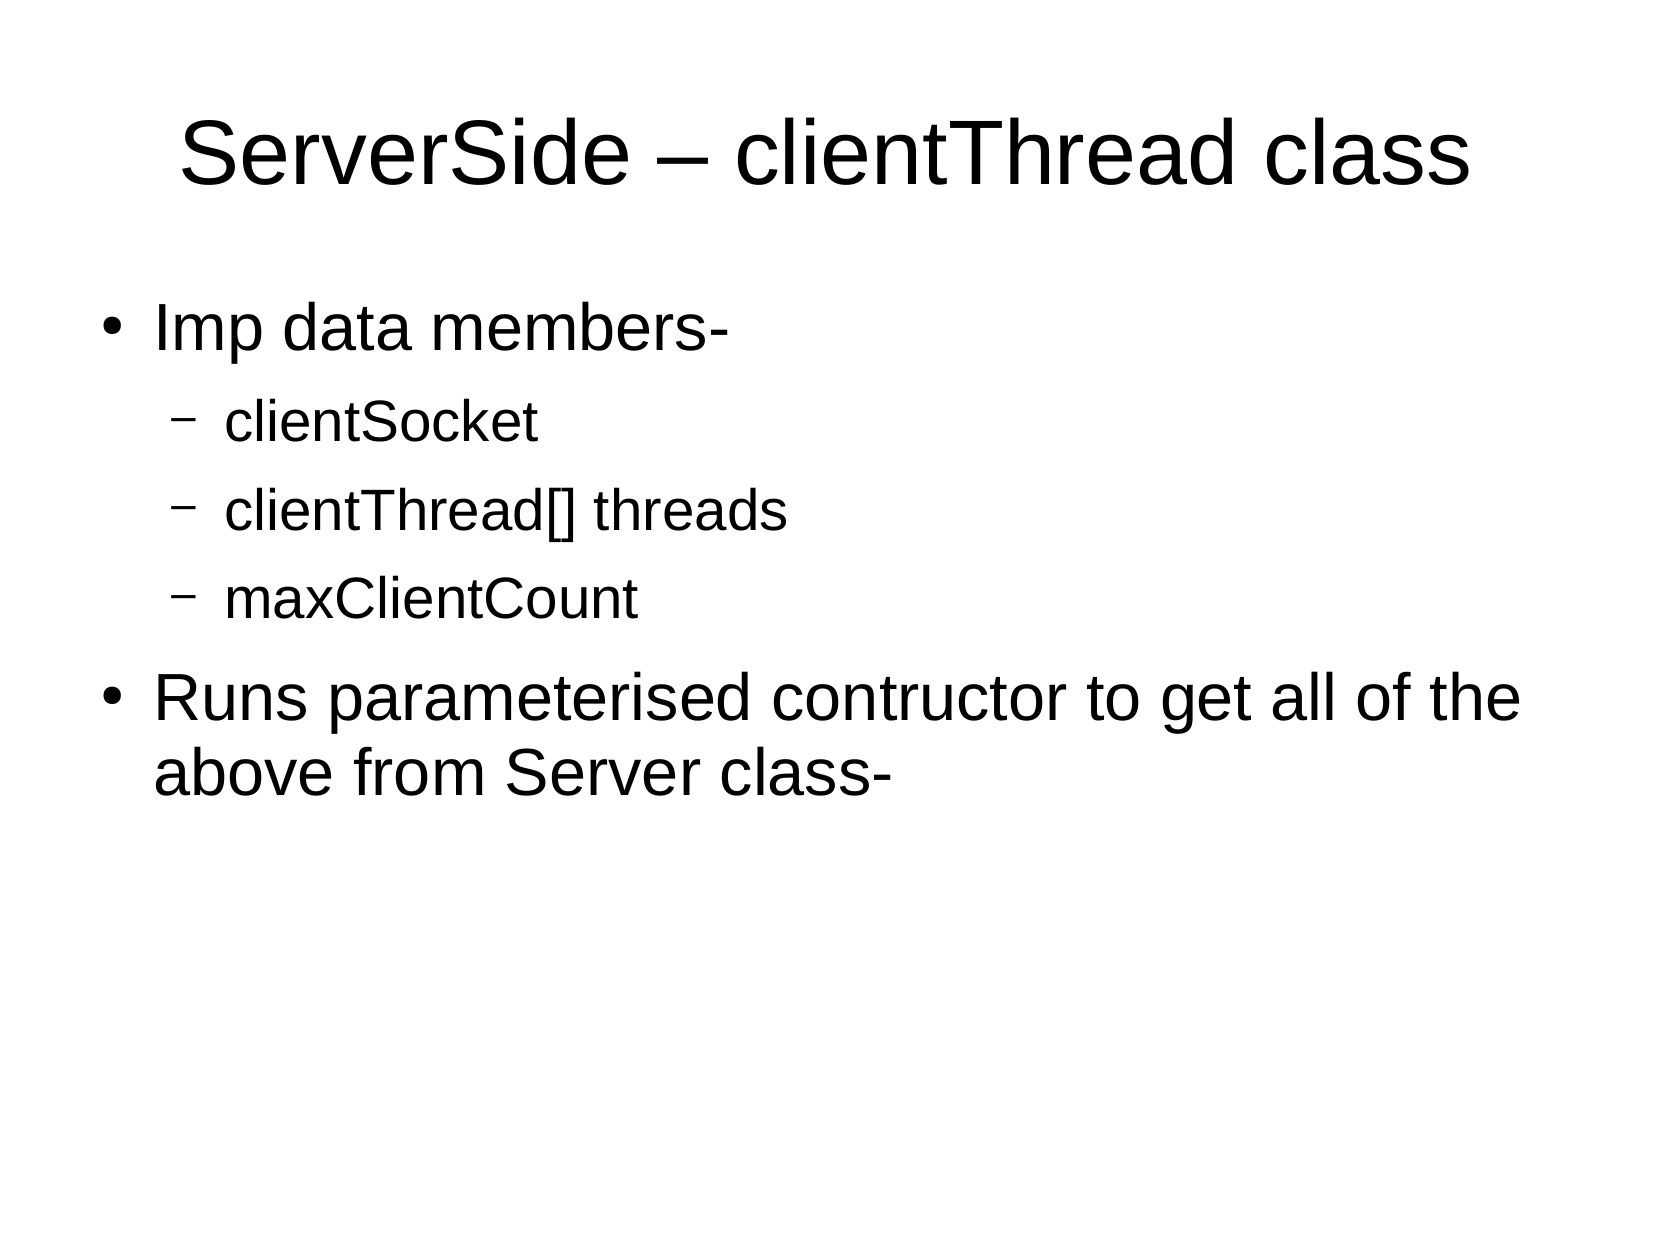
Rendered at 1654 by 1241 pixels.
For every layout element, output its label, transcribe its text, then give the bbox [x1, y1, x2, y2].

list Imp data members- clientSocket clientThread[] threads maxClientCount Runs parameterised contructor to get all of the above from Server class- [82, 290, 1571, 1010]
title ServerSide – clientThread class [82, 49, 1571, 257]
